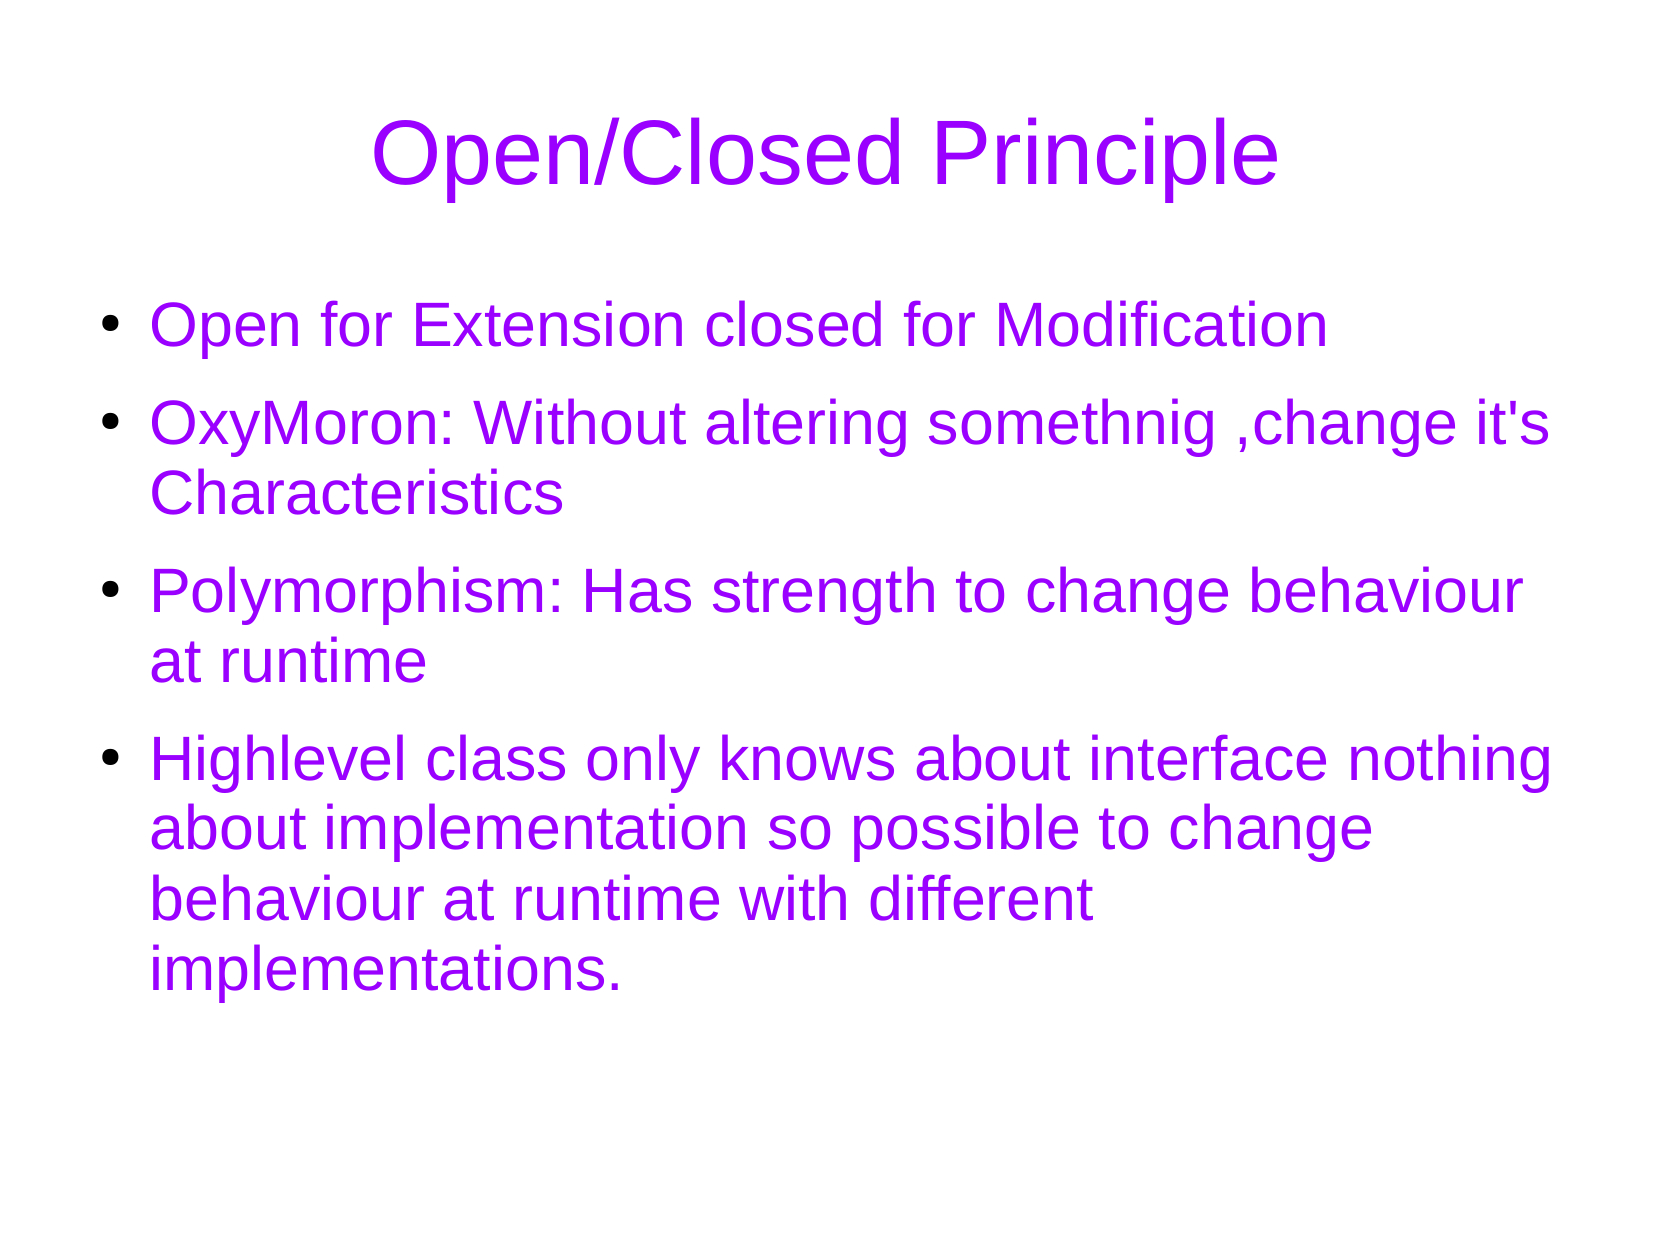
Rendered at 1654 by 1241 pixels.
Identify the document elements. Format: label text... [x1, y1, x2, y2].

title Open/Closed Principle [82, 49, 1571, 257]
list Open for Extension closed for Modification OxyMoron: Without altering somethnig ,change it's Characteristics Polymorphism: Has strength to change behaviour at runtime Highlevel class only knows about interface nothing about implementation so possible to change behaviour at runtime with different implementations. [82, 290, 1571, 1010]
